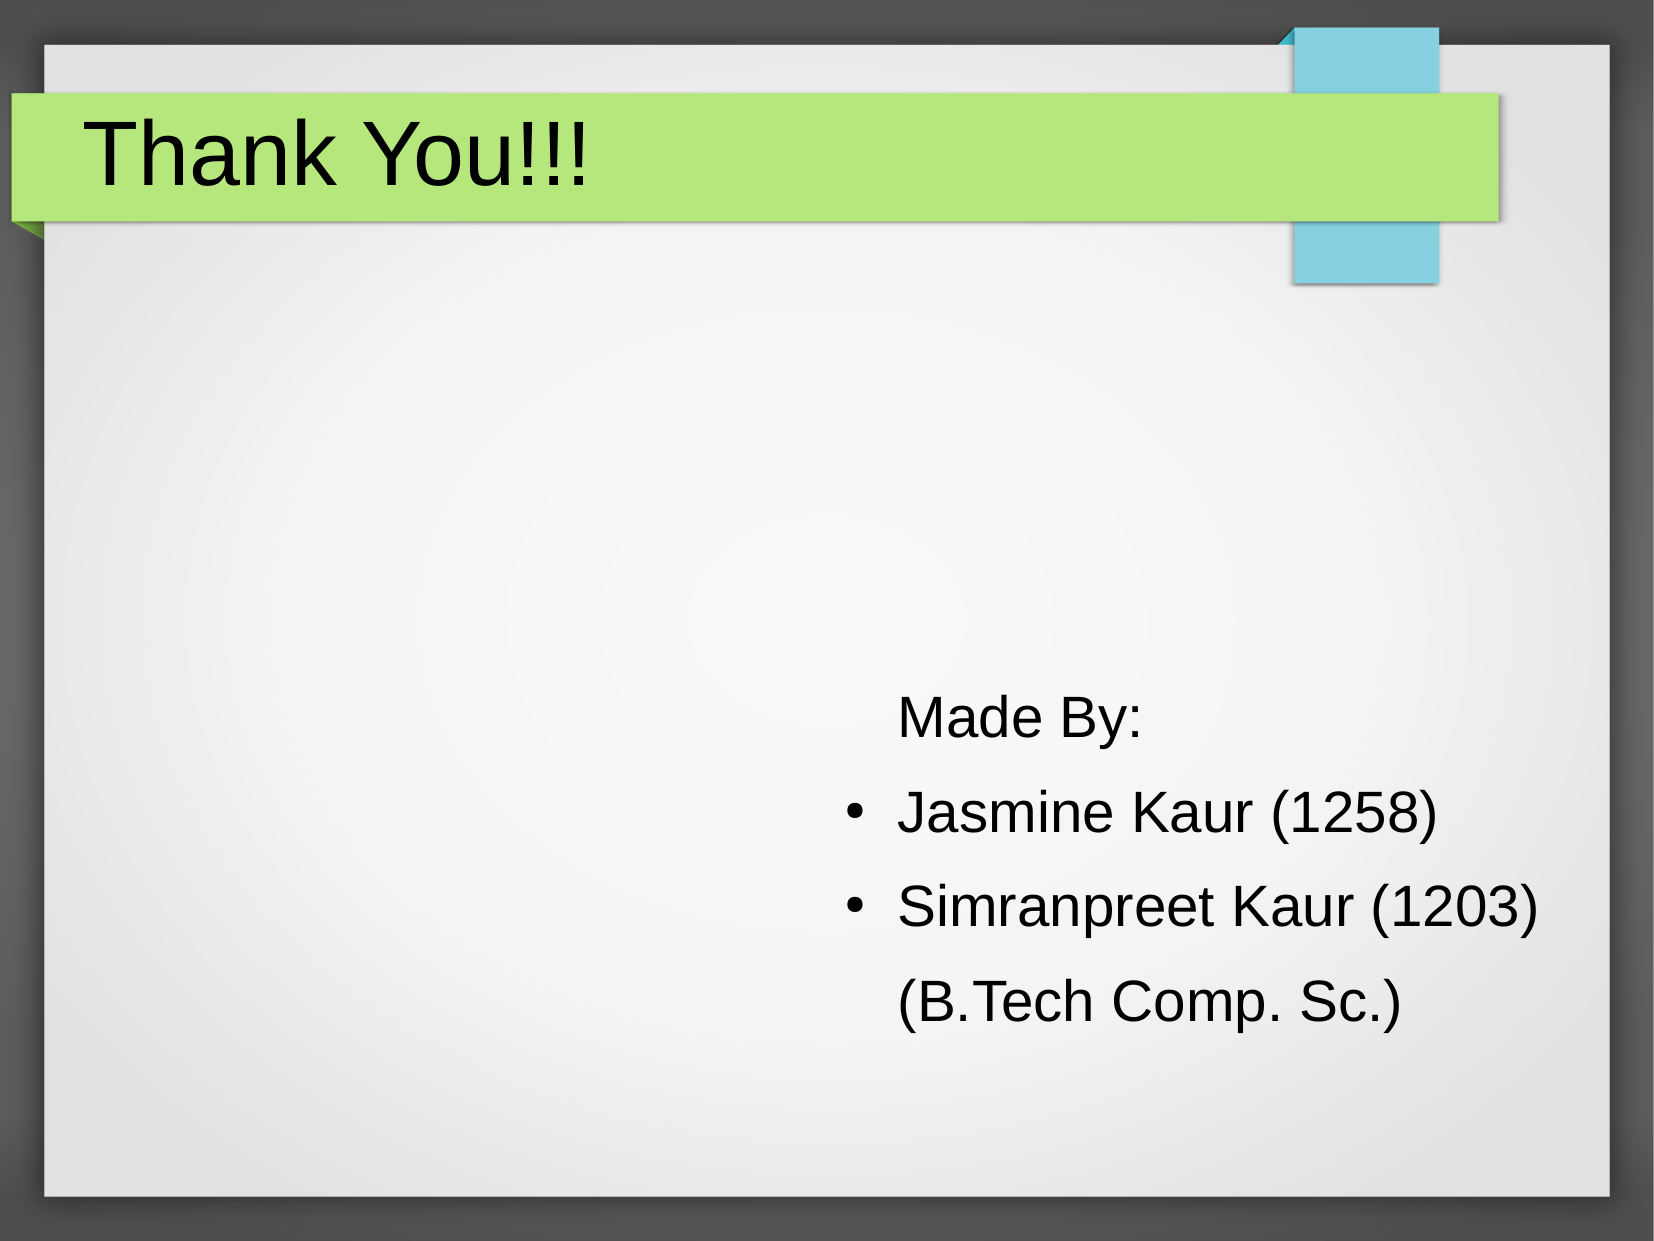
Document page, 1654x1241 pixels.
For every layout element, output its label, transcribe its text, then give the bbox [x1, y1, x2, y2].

picture [0, 0, 1654, 1241]
title Thank You!!! [82, 94, 1264, 213]
list Made By: Jasmine Kaur (1258) Simranpreet Kaur (1203) (B.Tech Comp. Sc.) [826, 685, 1654, 1241]
